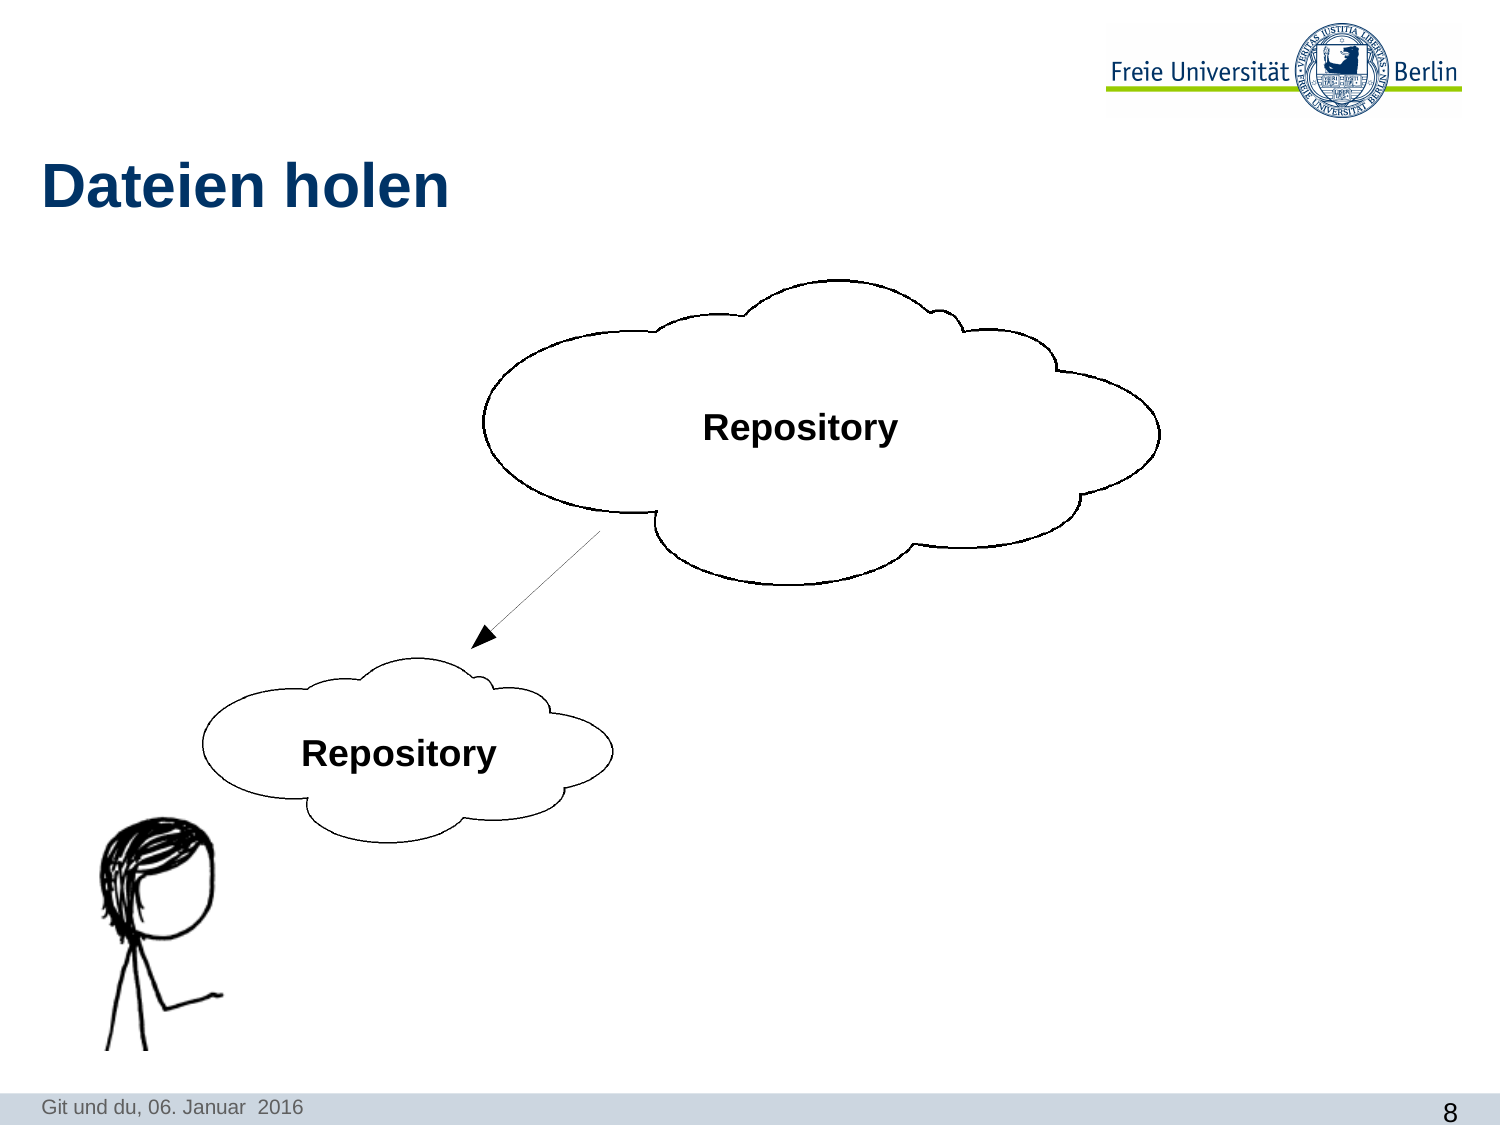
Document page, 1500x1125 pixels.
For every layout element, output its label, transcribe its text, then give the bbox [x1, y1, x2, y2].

picture [456, 257, 1190, 612]
picture [1106, 23, 1462, 118]
list Repository [702, 405, 946, 462]
title Dateien holen [41, 150, 1460, 221]
list Repository [301, 731, 545, 788]
picture [81, 644, 631, 1051]
